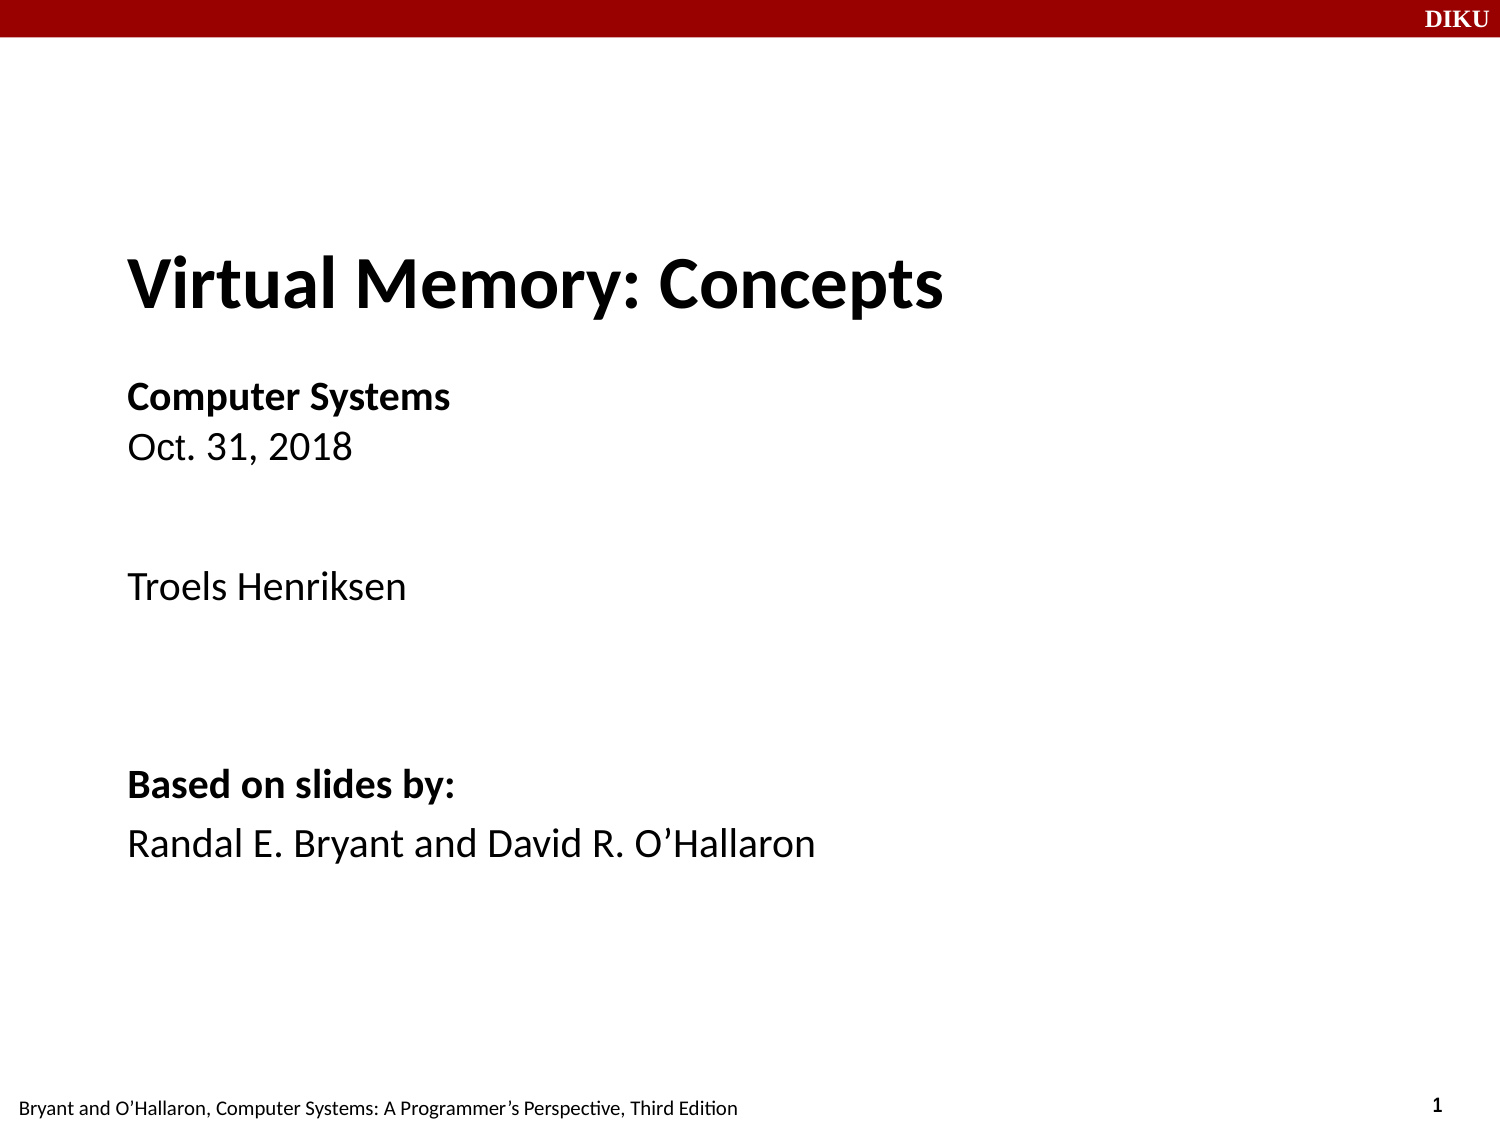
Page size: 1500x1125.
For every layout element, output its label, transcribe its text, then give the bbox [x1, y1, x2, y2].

text_box Based on slides by: Randal E. Bryant and David R. O’Hallaron [112, 749, 1373, 925]
text_box Virtual Memory: Concepts Computer Systems Oct. 31, 2018 Troels Henriksen [112, 280, 1388, 563]
